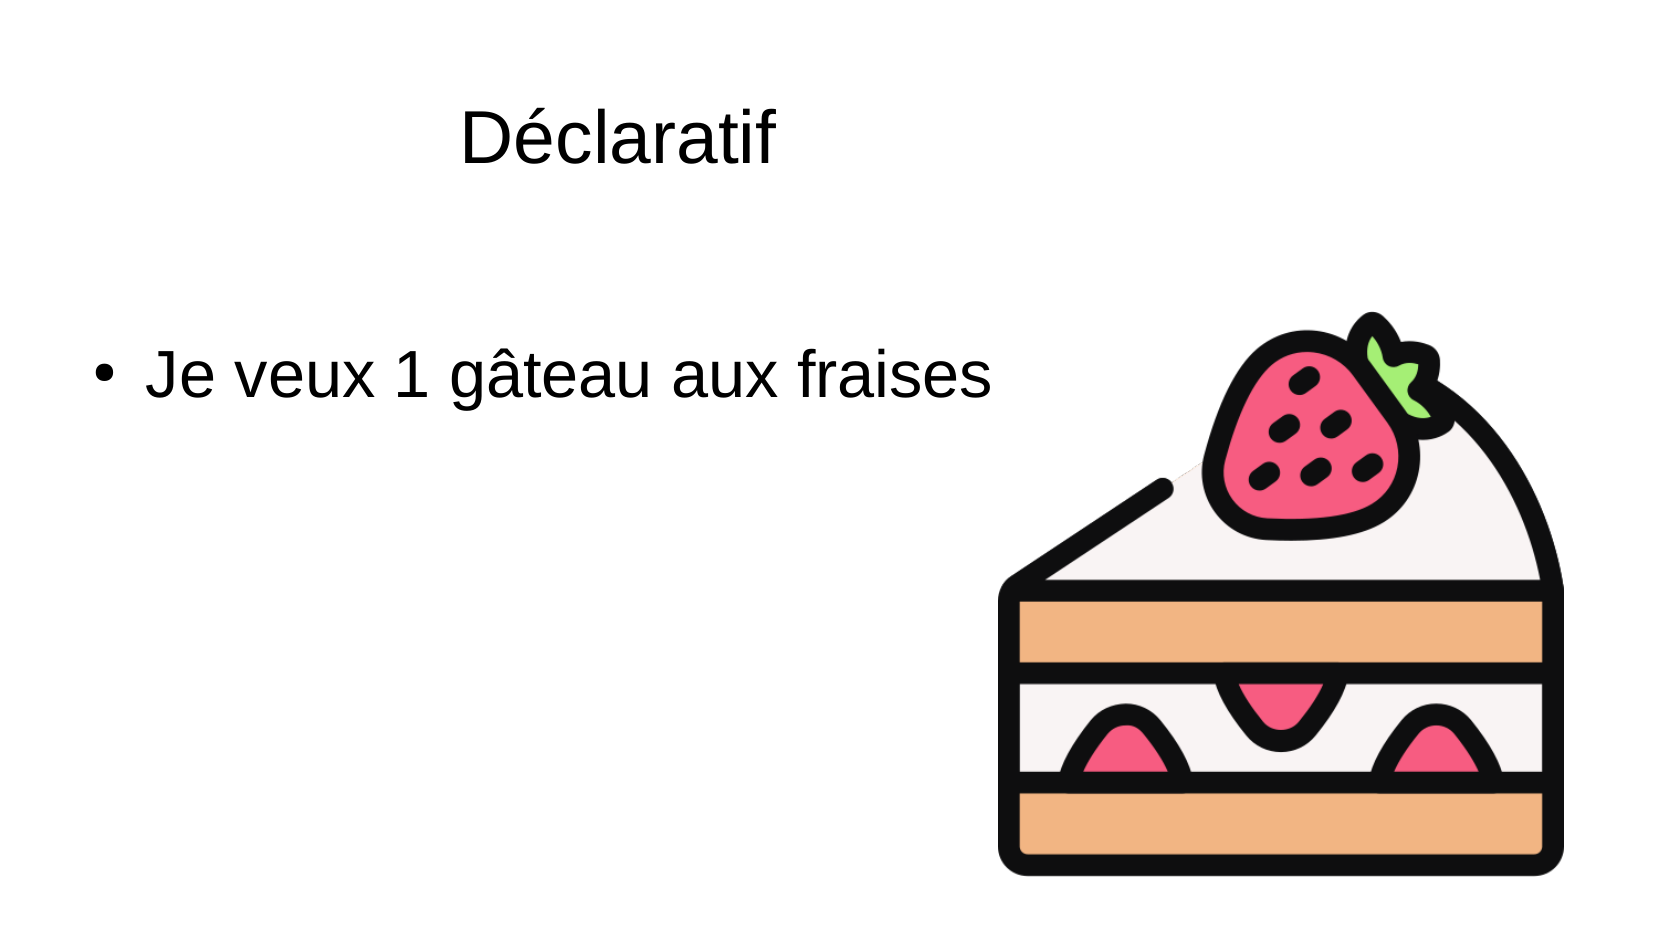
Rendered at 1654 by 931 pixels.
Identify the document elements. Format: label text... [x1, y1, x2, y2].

picture [998, 311, 1564, 877]
list Je veux 1 gâteau aux fraises [75, 337, 998, 877]
text_box Déclaratif [445, 88, 792, 188]
